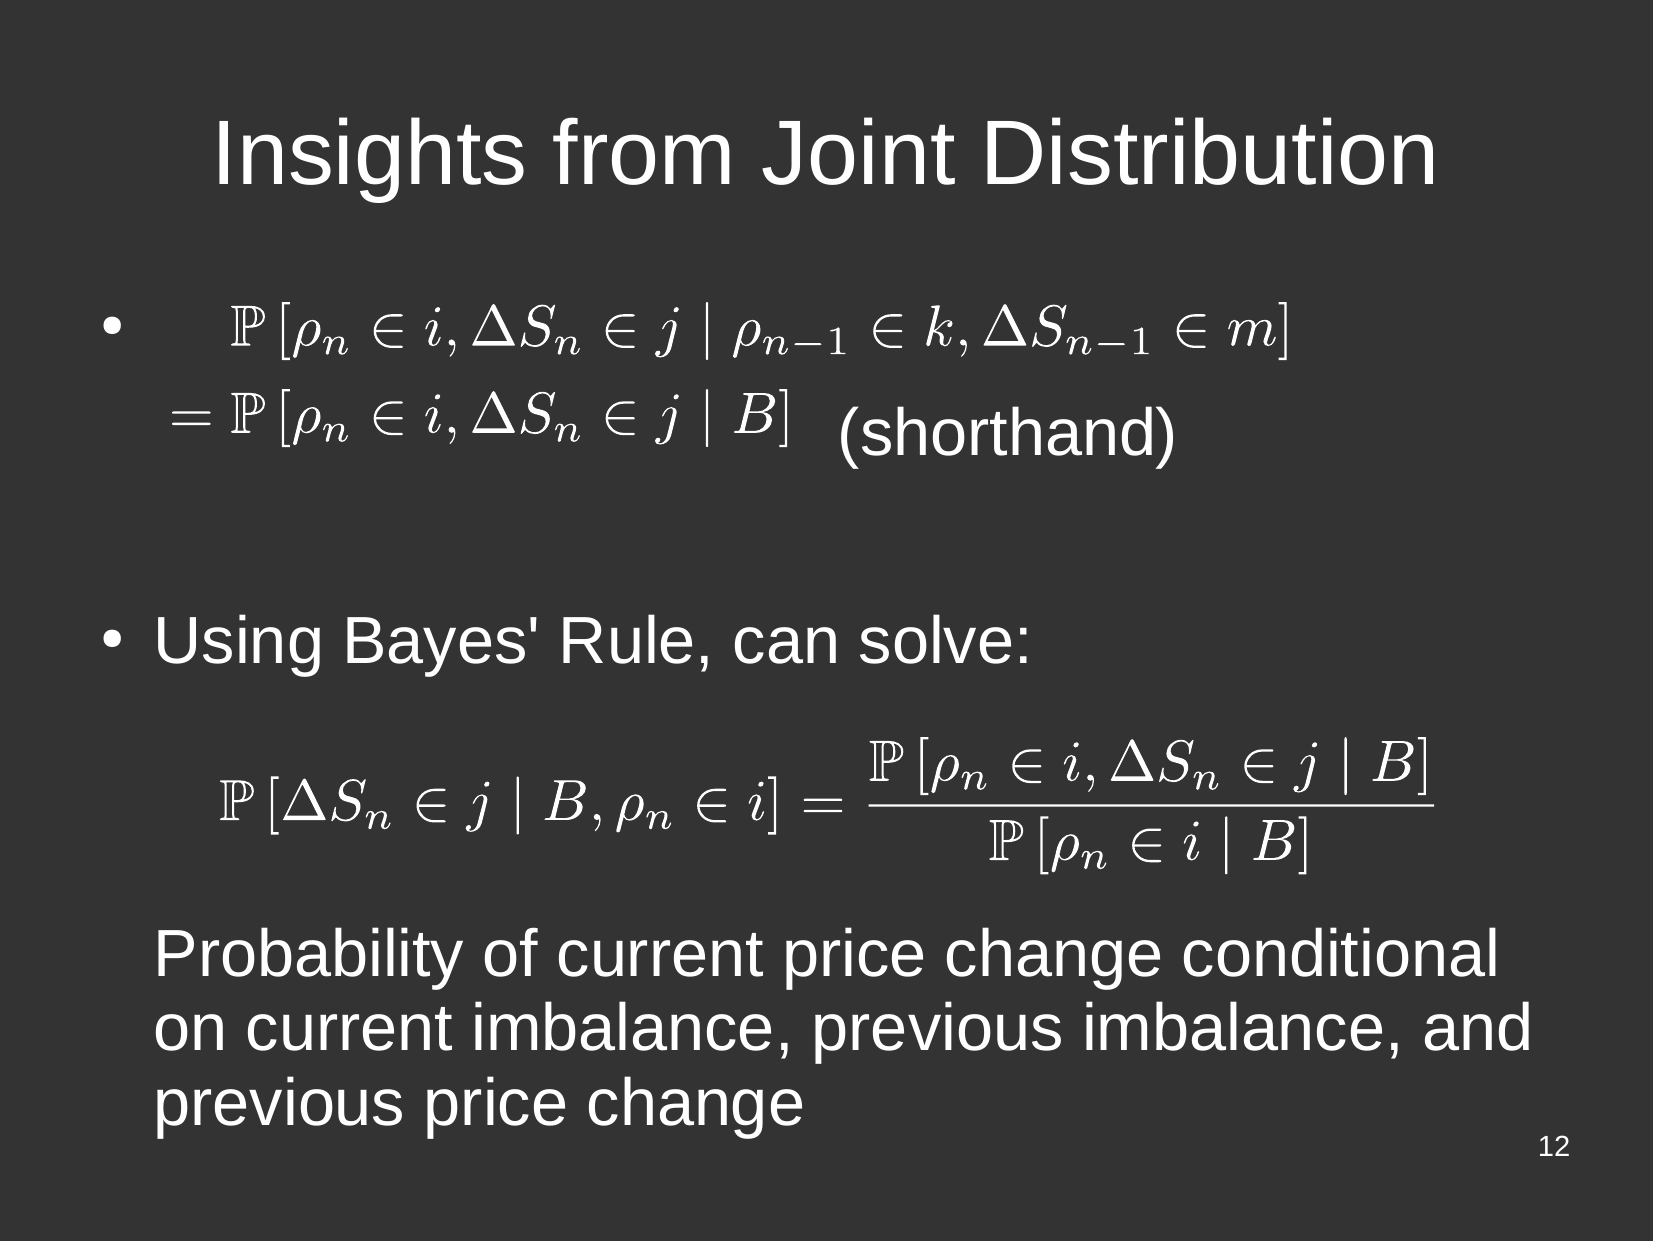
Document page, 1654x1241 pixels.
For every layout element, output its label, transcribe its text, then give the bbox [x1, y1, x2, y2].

title Insights from Joint Distribution [82, 49, 1571, 257]
text_box [218, 737, 1435, 875]
text_box [168, 302, 1294, 448]
list (shorthand) Using Bayes' Rule, can solve: Probability of current price change conditional on current imbalance, previous imbalance, and previous price change [82, 290, 1591, 1186]
